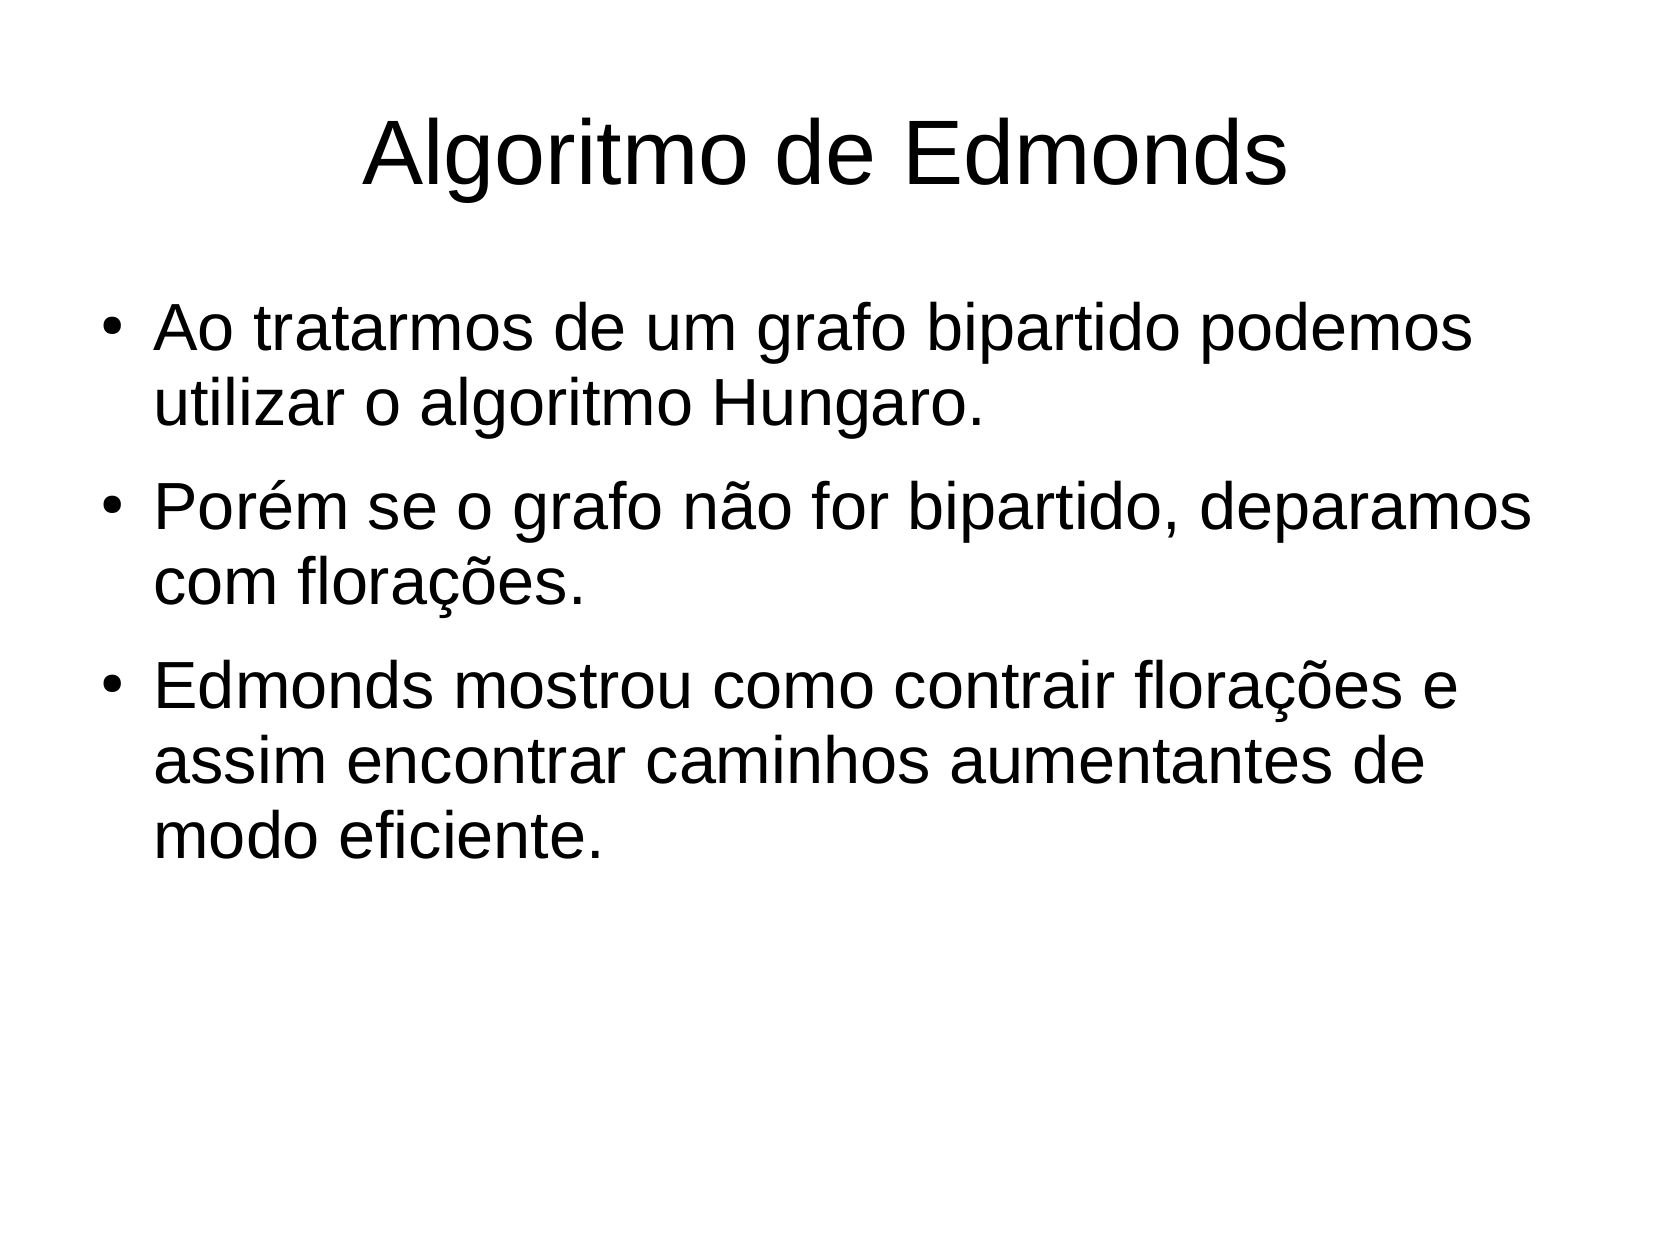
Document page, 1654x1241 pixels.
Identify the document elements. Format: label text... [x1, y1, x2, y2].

title Algoritmo de Edmonds [82, 49, 1571, 257]
list Ao tratarmos de um grafo bipartido podemos utilizar o algoritmo Hungaro. Porém se o grafo não for bipartido, deparamos com florações. Edmonds mostrou como contrair florações e assim encontrar caminhos aumentantes de modo eficiente. [82, 290, 1571, 1109]
